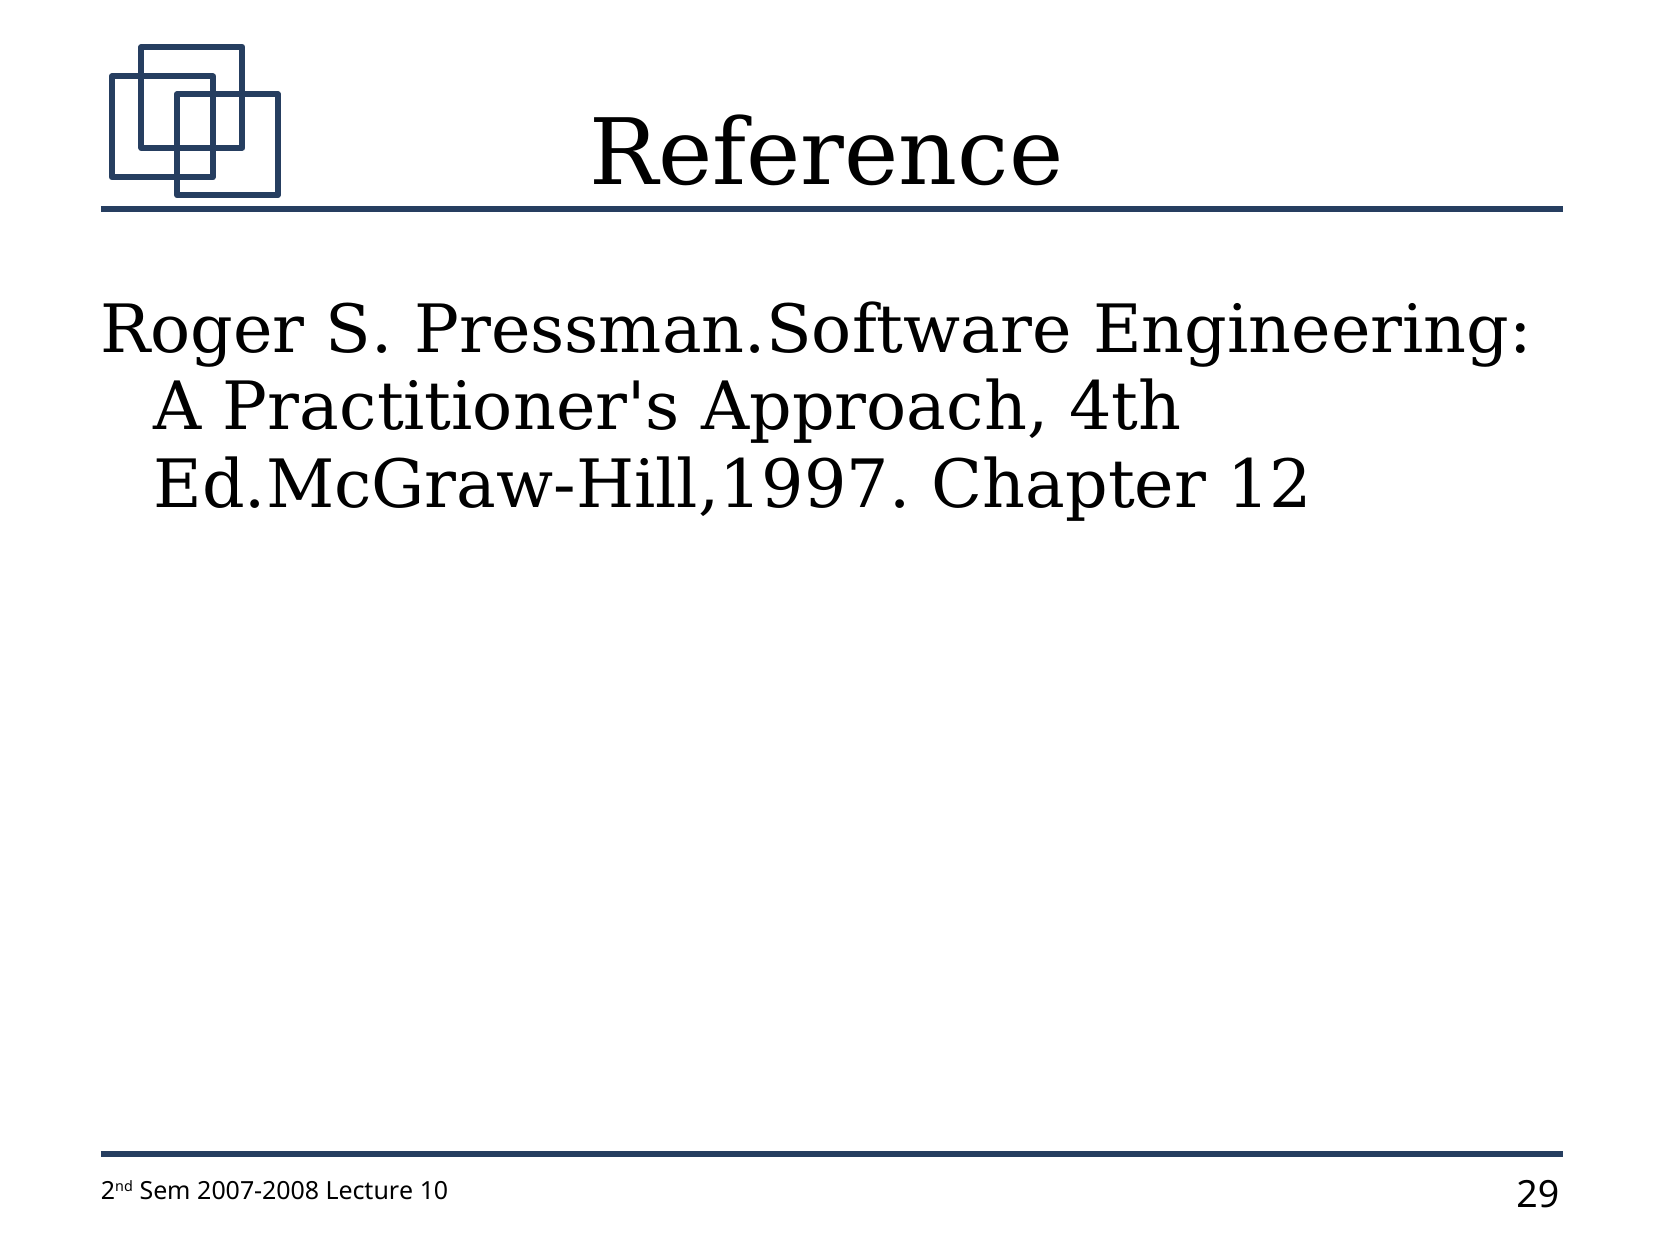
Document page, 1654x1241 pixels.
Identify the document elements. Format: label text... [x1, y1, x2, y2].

list Roger S. Pressman.Software Engineering: A Practitioner's Approach, 4th Ed.McGraw-Hill,1997. Chapter 12 [82, 290, 1571, 1109]
title Reference [82, 49, 1571, 257]
